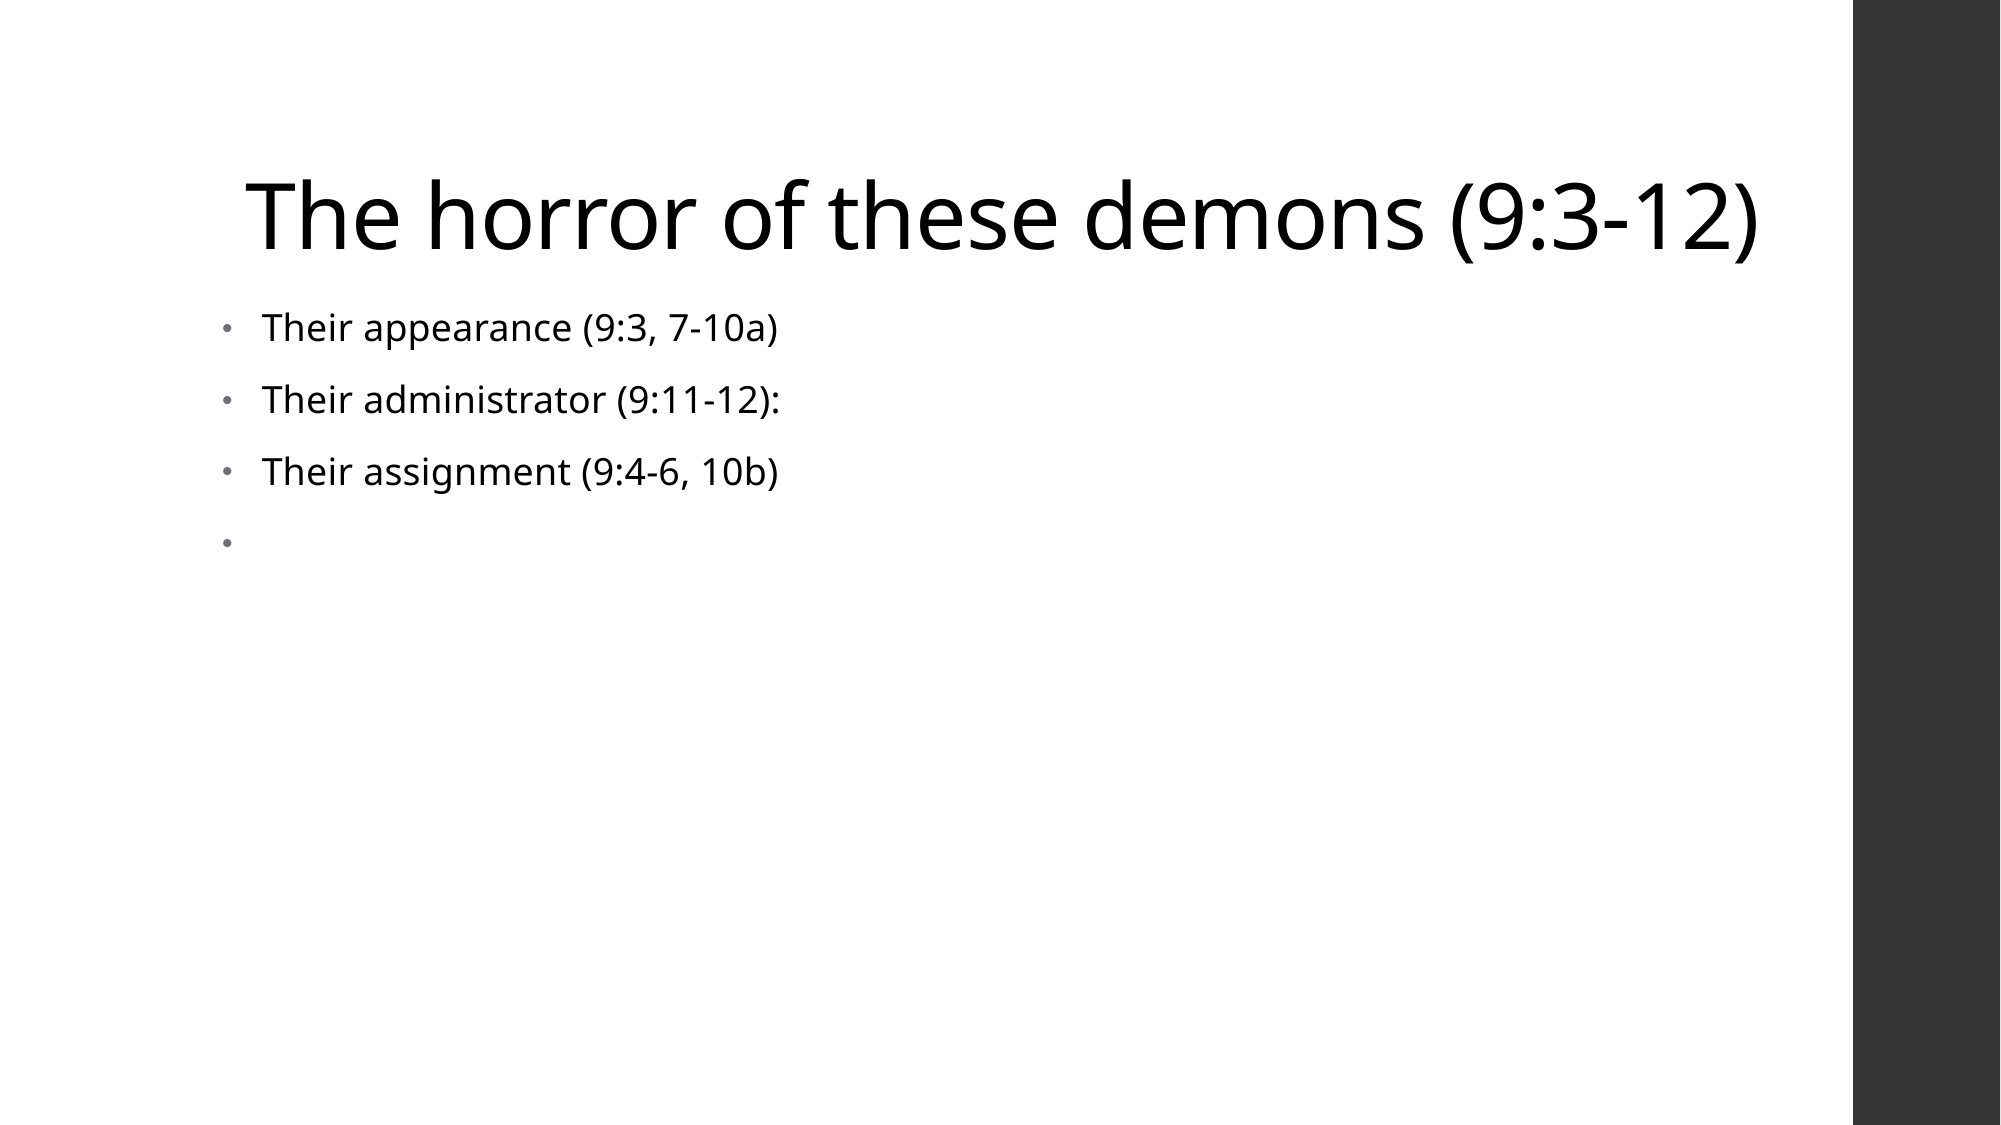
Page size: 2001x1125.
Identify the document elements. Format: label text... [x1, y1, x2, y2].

list Their appearance (9:3, 7-10a) Their administrator (9:11-12): Their assignment (9:4-6, 10b) [206, 299, 1617, 1014]
title The horror of these demons (9:3-12) [206, 60, 1797, 278]
